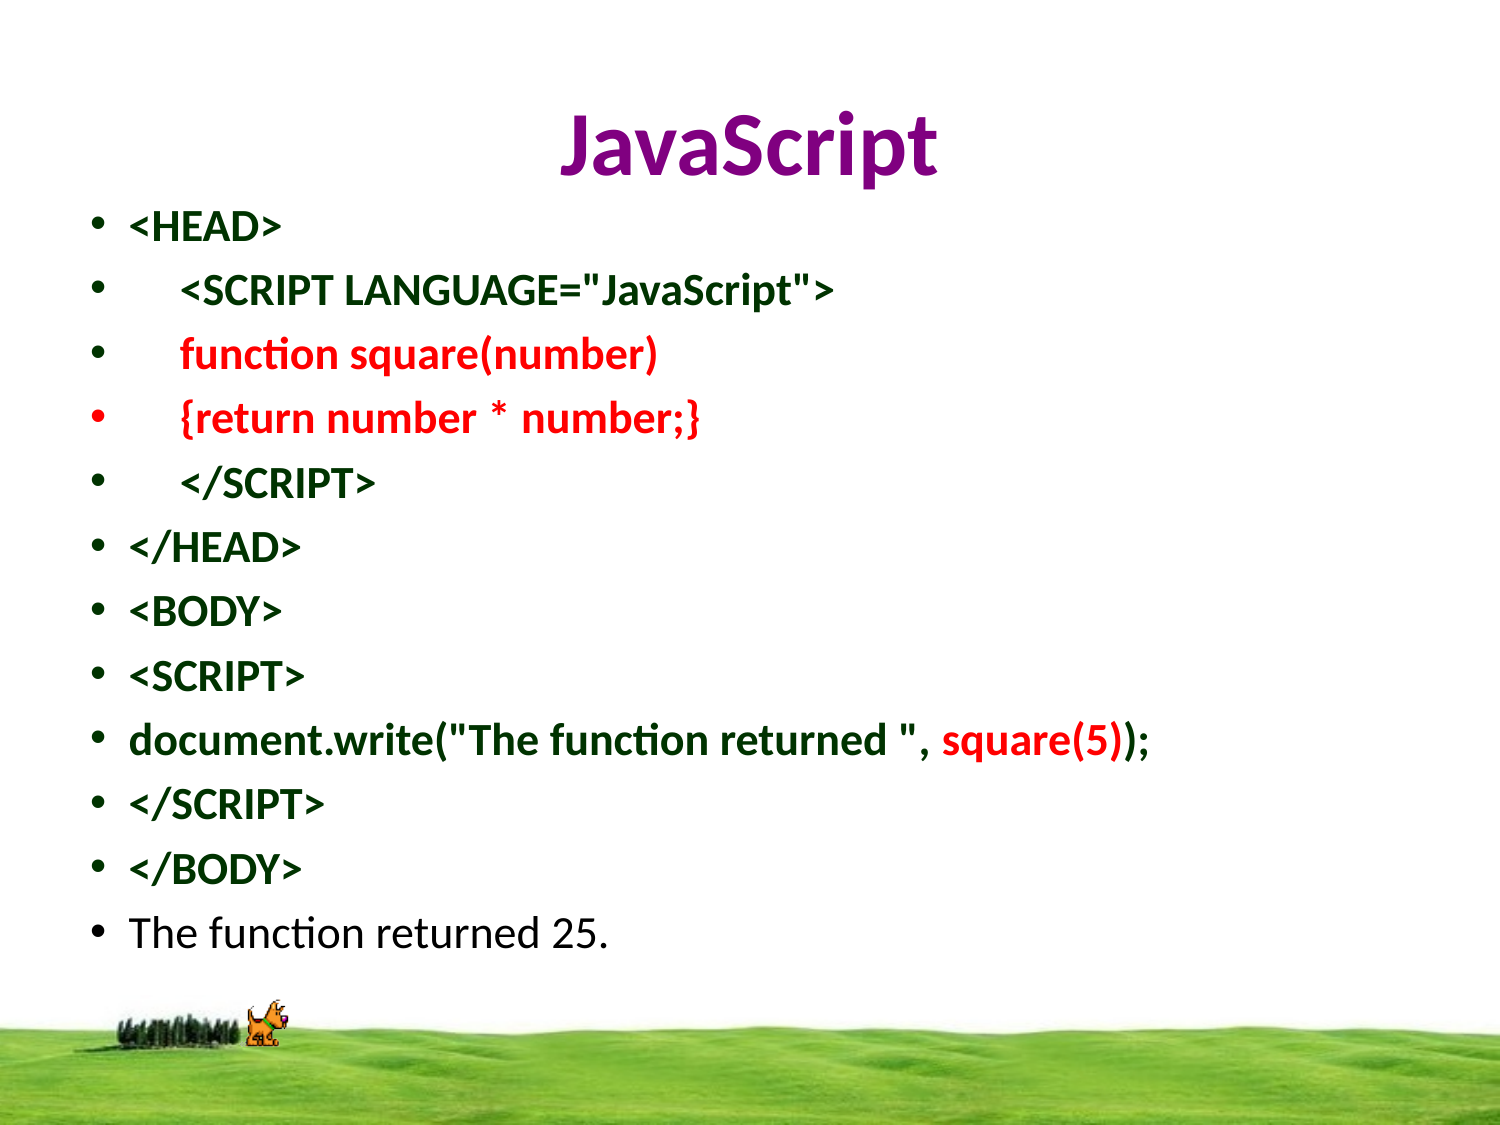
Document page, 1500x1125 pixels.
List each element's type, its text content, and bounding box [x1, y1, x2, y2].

title JavaScript [75, 45, 1425, 233]
list <HEAD> <SCRIPT LANGUAGE="JavaScript"> function square(number) {return number * number;} </SCRIPT> </HEAD> <BODY> <SCRIPT> document.write("The function returned ", square(5)); </SCRIPT> </BODY> The function returned 25. [75, 187, 1338, 975]
picture [0, 995, 1500, 1125]
